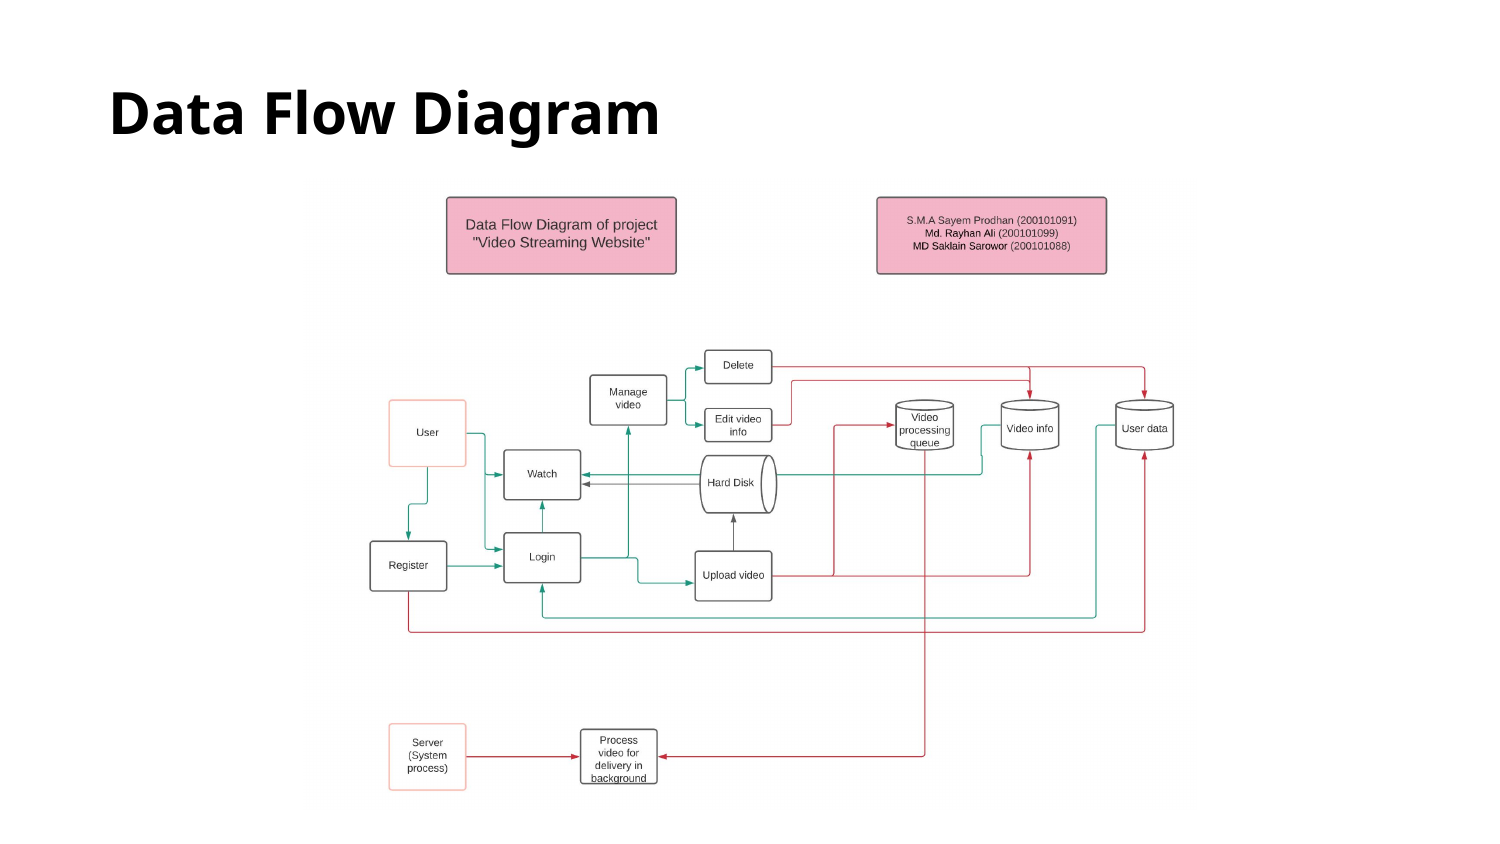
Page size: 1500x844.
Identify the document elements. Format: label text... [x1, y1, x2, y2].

picture [303, 178, 1197, 810]
text_box Data Flow Diagram [93, 61, 1419, 162]
